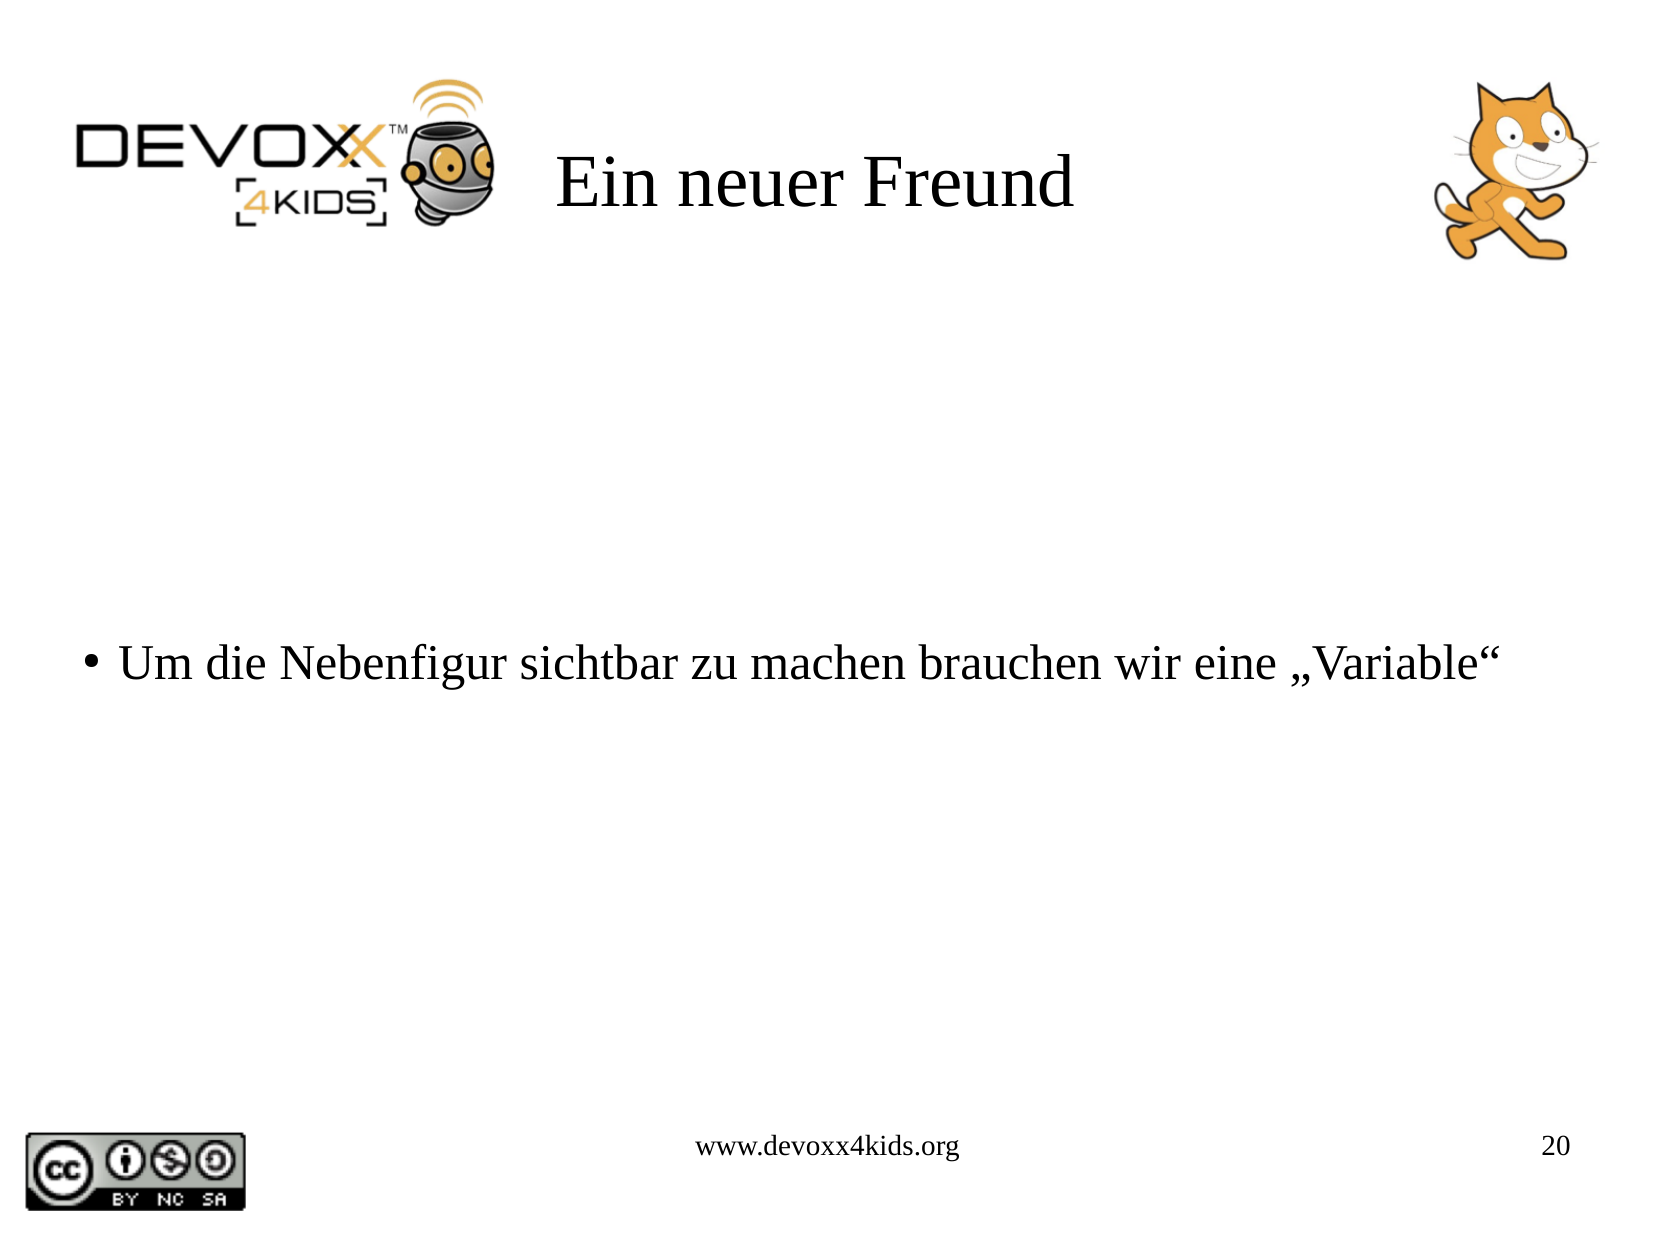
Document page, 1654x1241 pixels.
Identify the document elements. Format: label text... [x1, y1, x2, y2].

title Ein neuer Freund [555, 78, 1347, 284]
picture [14, 1121, 249, 1212]
picture [1431, 54, 1607, 272]
picture [35, 58, 511, 255]
subtitle Um die Nebenfigur sichtbar zu machen brauchen wir eine „Variable“ [82, 290, 1571, 1109]
